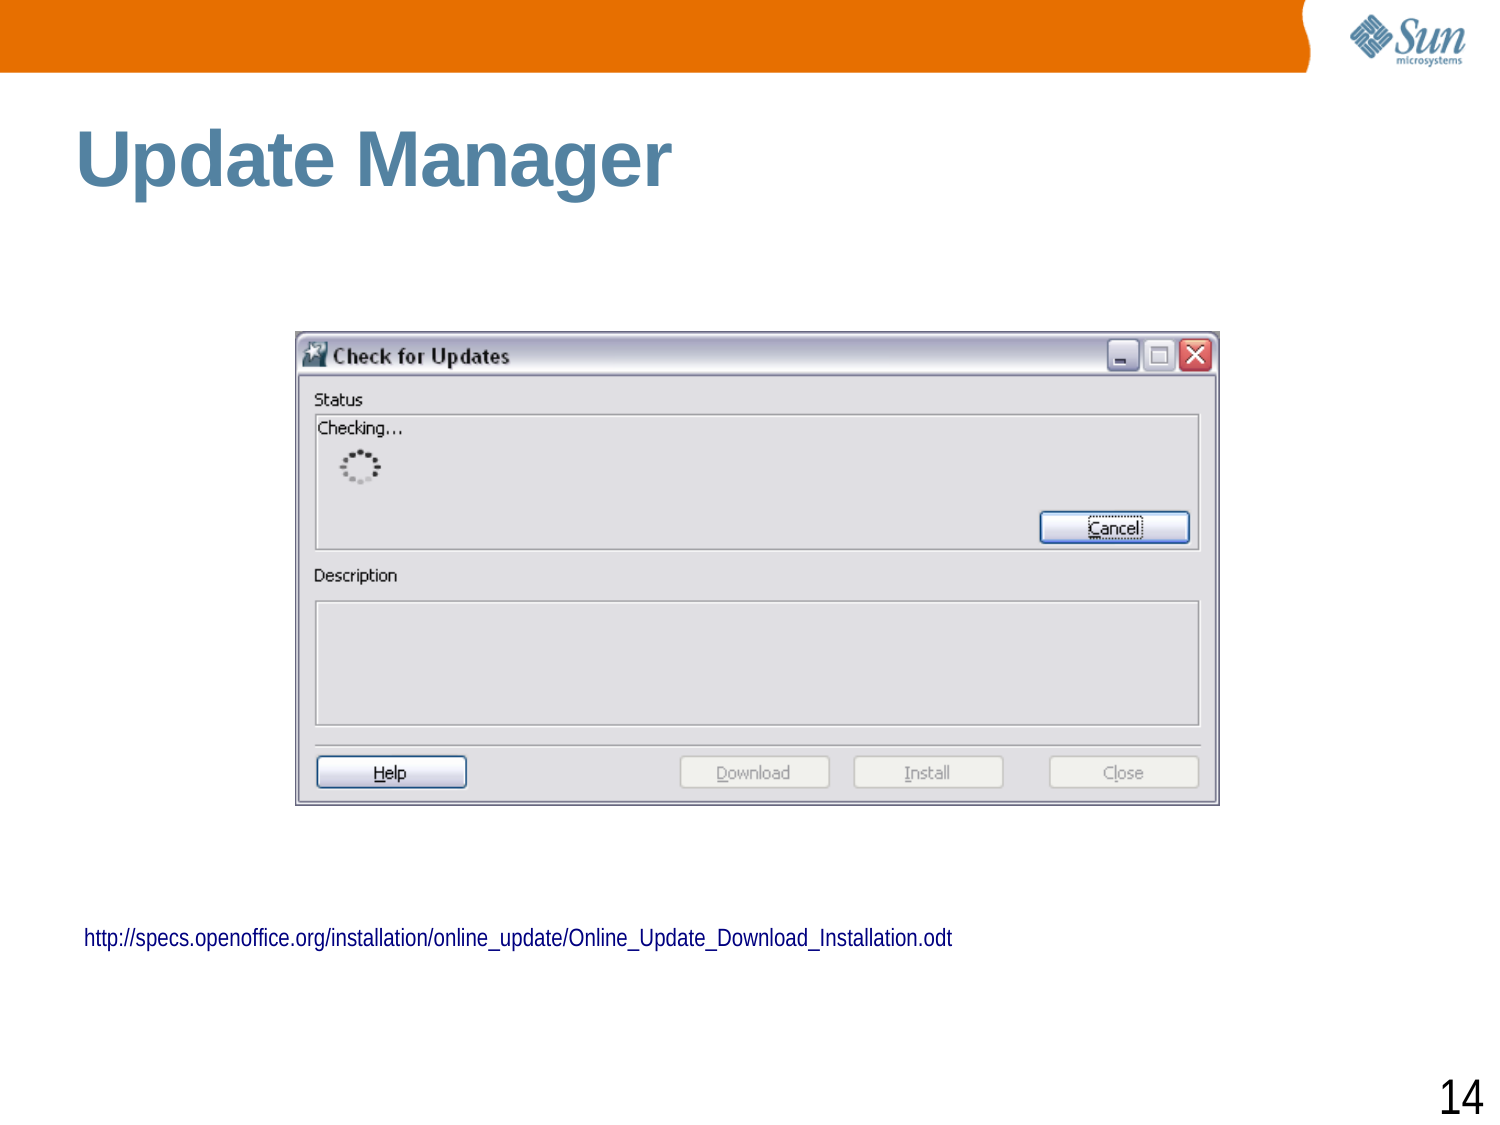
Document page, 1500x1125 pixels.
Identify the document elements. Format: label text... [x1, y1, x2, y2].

list http://specs.openoffice.org/installation/online_update/Online_Update_Download_Installation.odt [64, 901, 1402, 968]
picture [0, 0, 1500, 75]
picture [295, 331, 1220, 806]
title Update Manager [75, 122, 1438, 228]
